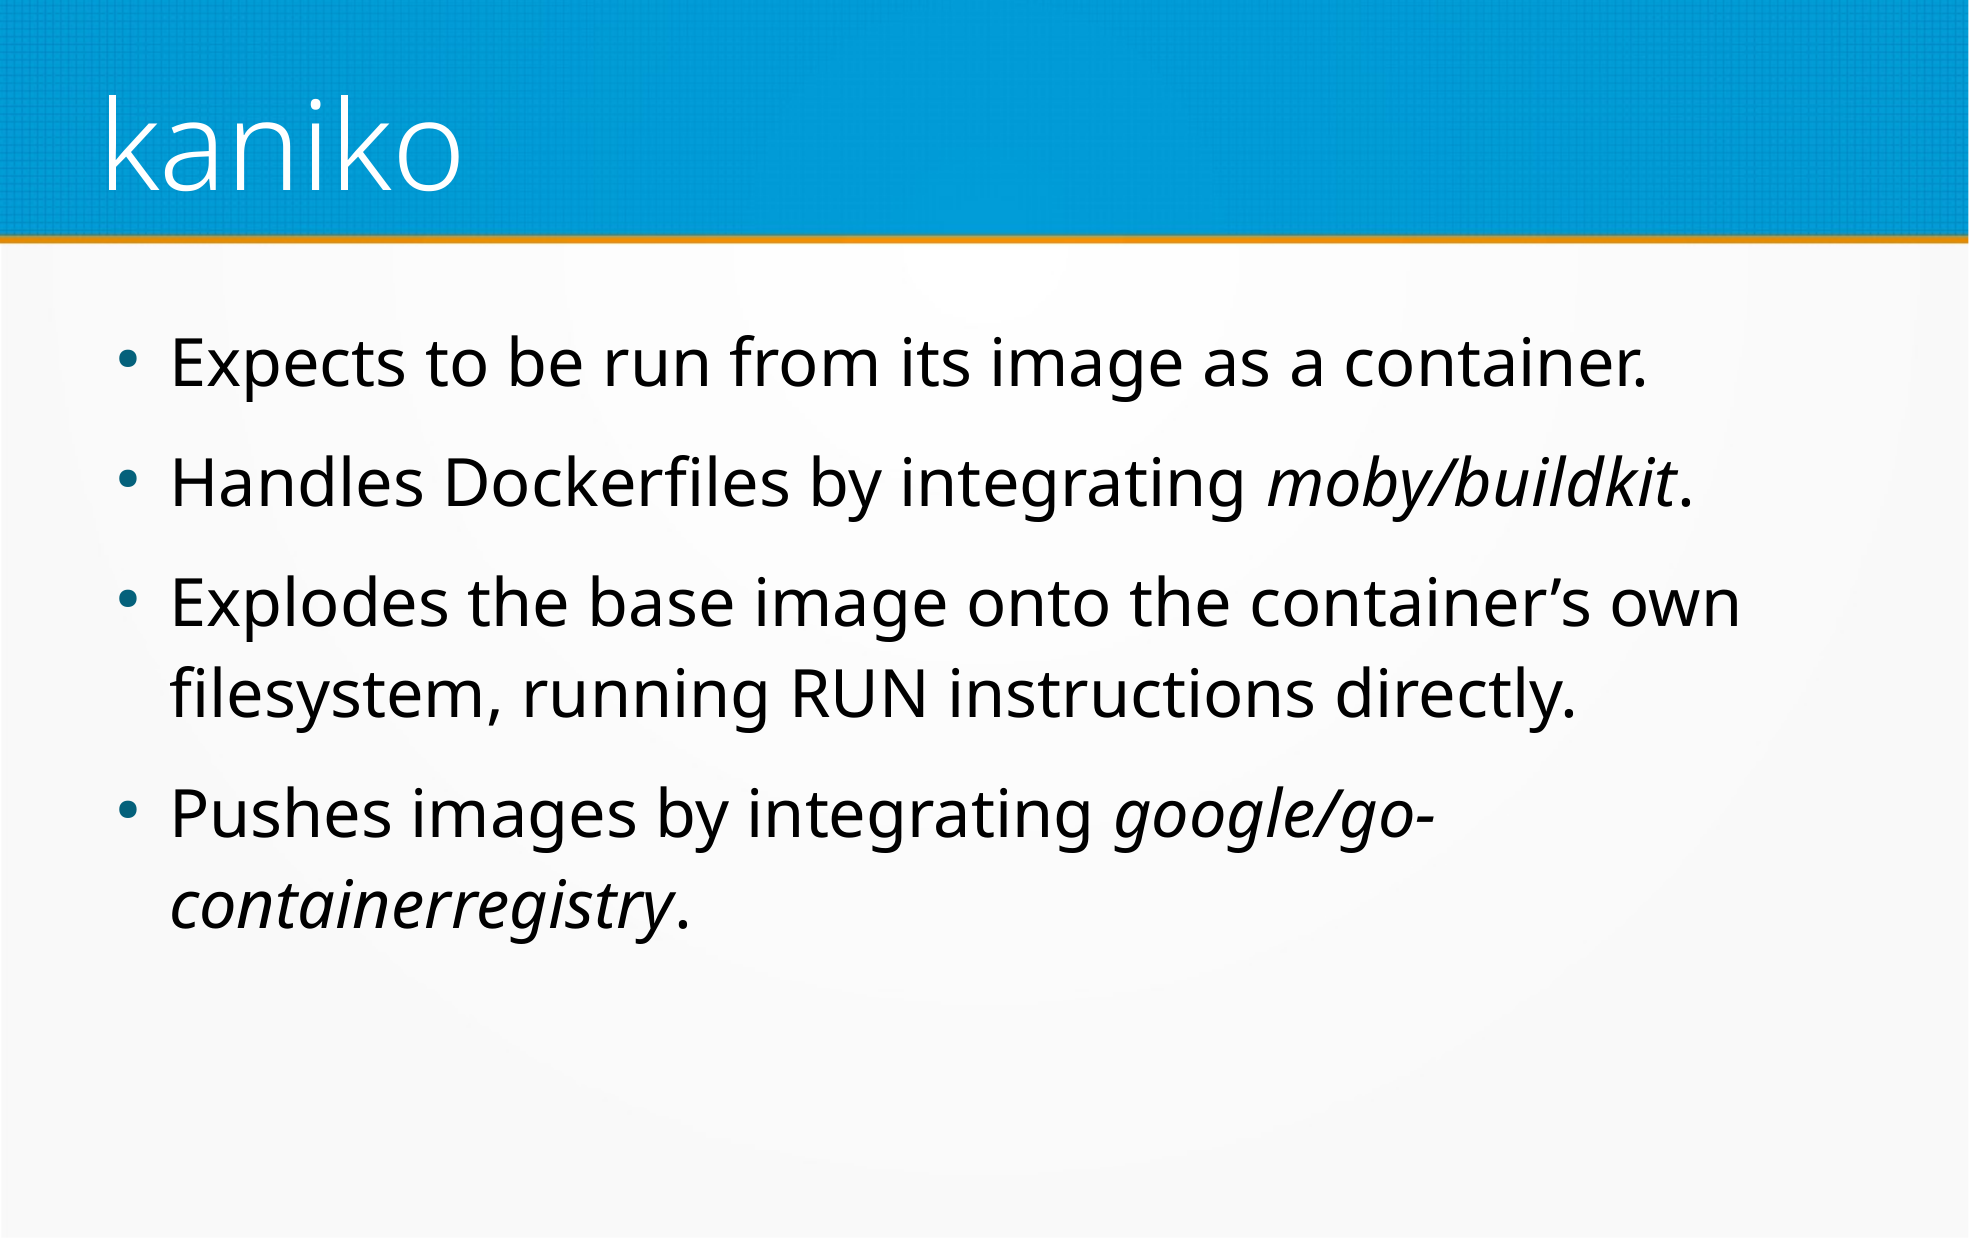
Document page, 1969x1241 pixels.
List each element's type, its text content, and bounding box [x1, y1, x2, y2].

list Expects to be run from its image as a container. Handles Dockerfiles by integrating moby/buildkit. Explodes the base image onto the container’s own filesystem, running RUN instructions directly. Pushes images by integrating google/go-containerregistry. [98, 315, 1861, 1081]
picture [0, 233, 1969, 1241]
title kaniko [98, 19, 1870, 227]
